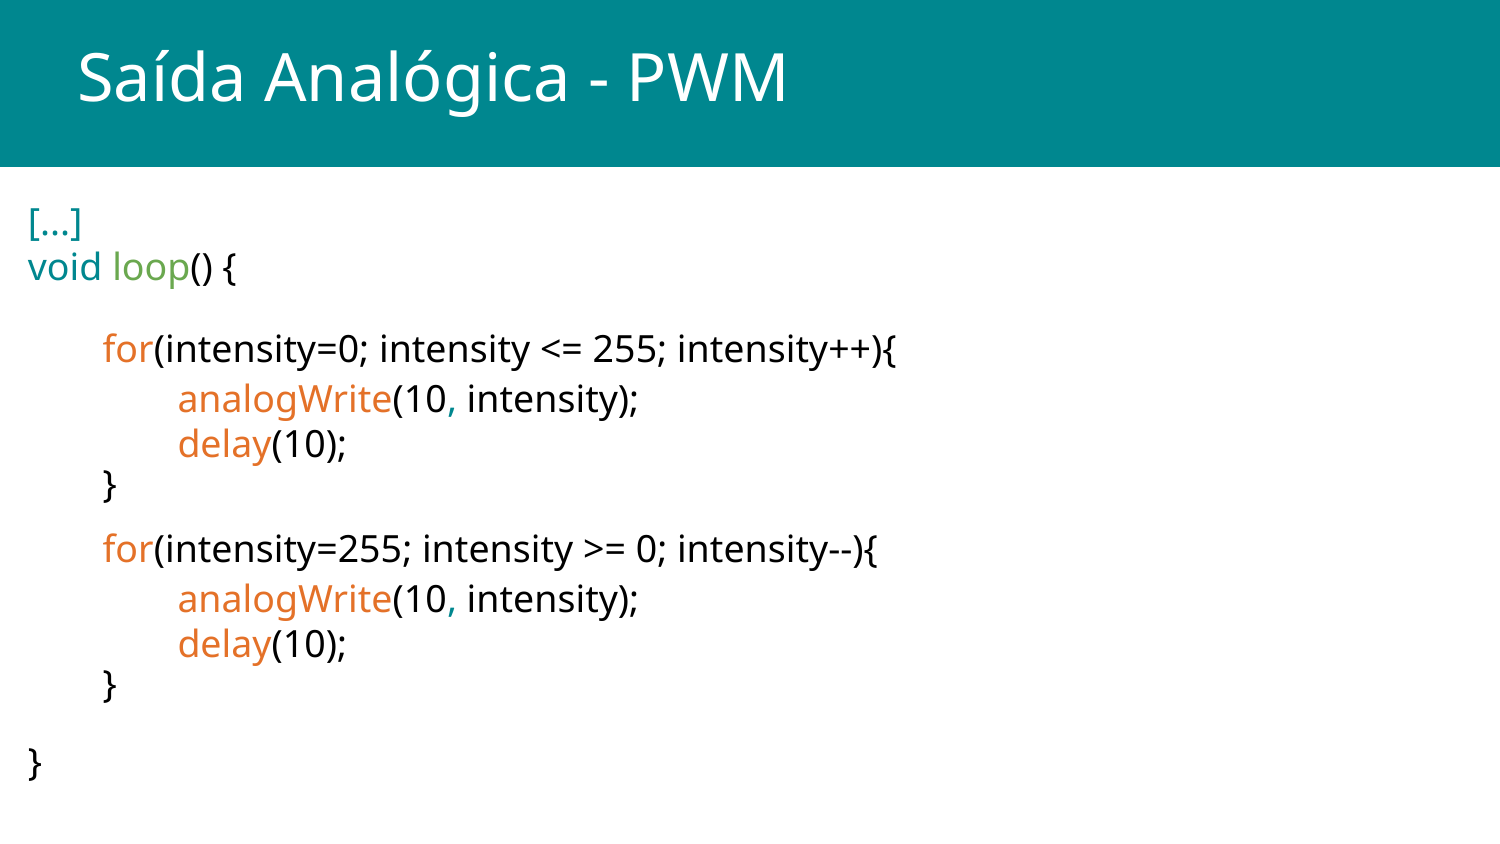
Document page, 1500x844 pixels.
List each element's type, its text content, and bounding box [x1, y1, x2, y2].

text_box for(intensity=0; intensity <= 255; intensity++){ } [12, 309, 1461, 359]
title Saída Analógica - PWM [62, 20, 1411, 146]
text_box for(intensity=255; intensity >= 0; intensity--){ } [12, 666, 1461, 715]
text_box for(intensity=0; intensity <= 255; intensity++){ } [12, 466, 1461, 509]
text_box analogWrite(10, intensity); delay(10); [12, 359, 1461, 466]
text_box analogWrite(10, intensity); delay(10); [12, 559, 1461, 666]
text_box [...] void loop() { } [12, 183, 1462, 844]
text_box for(intensity=255; intensity >= 0; intensity--){ } [12, 509, 1461, 559]
